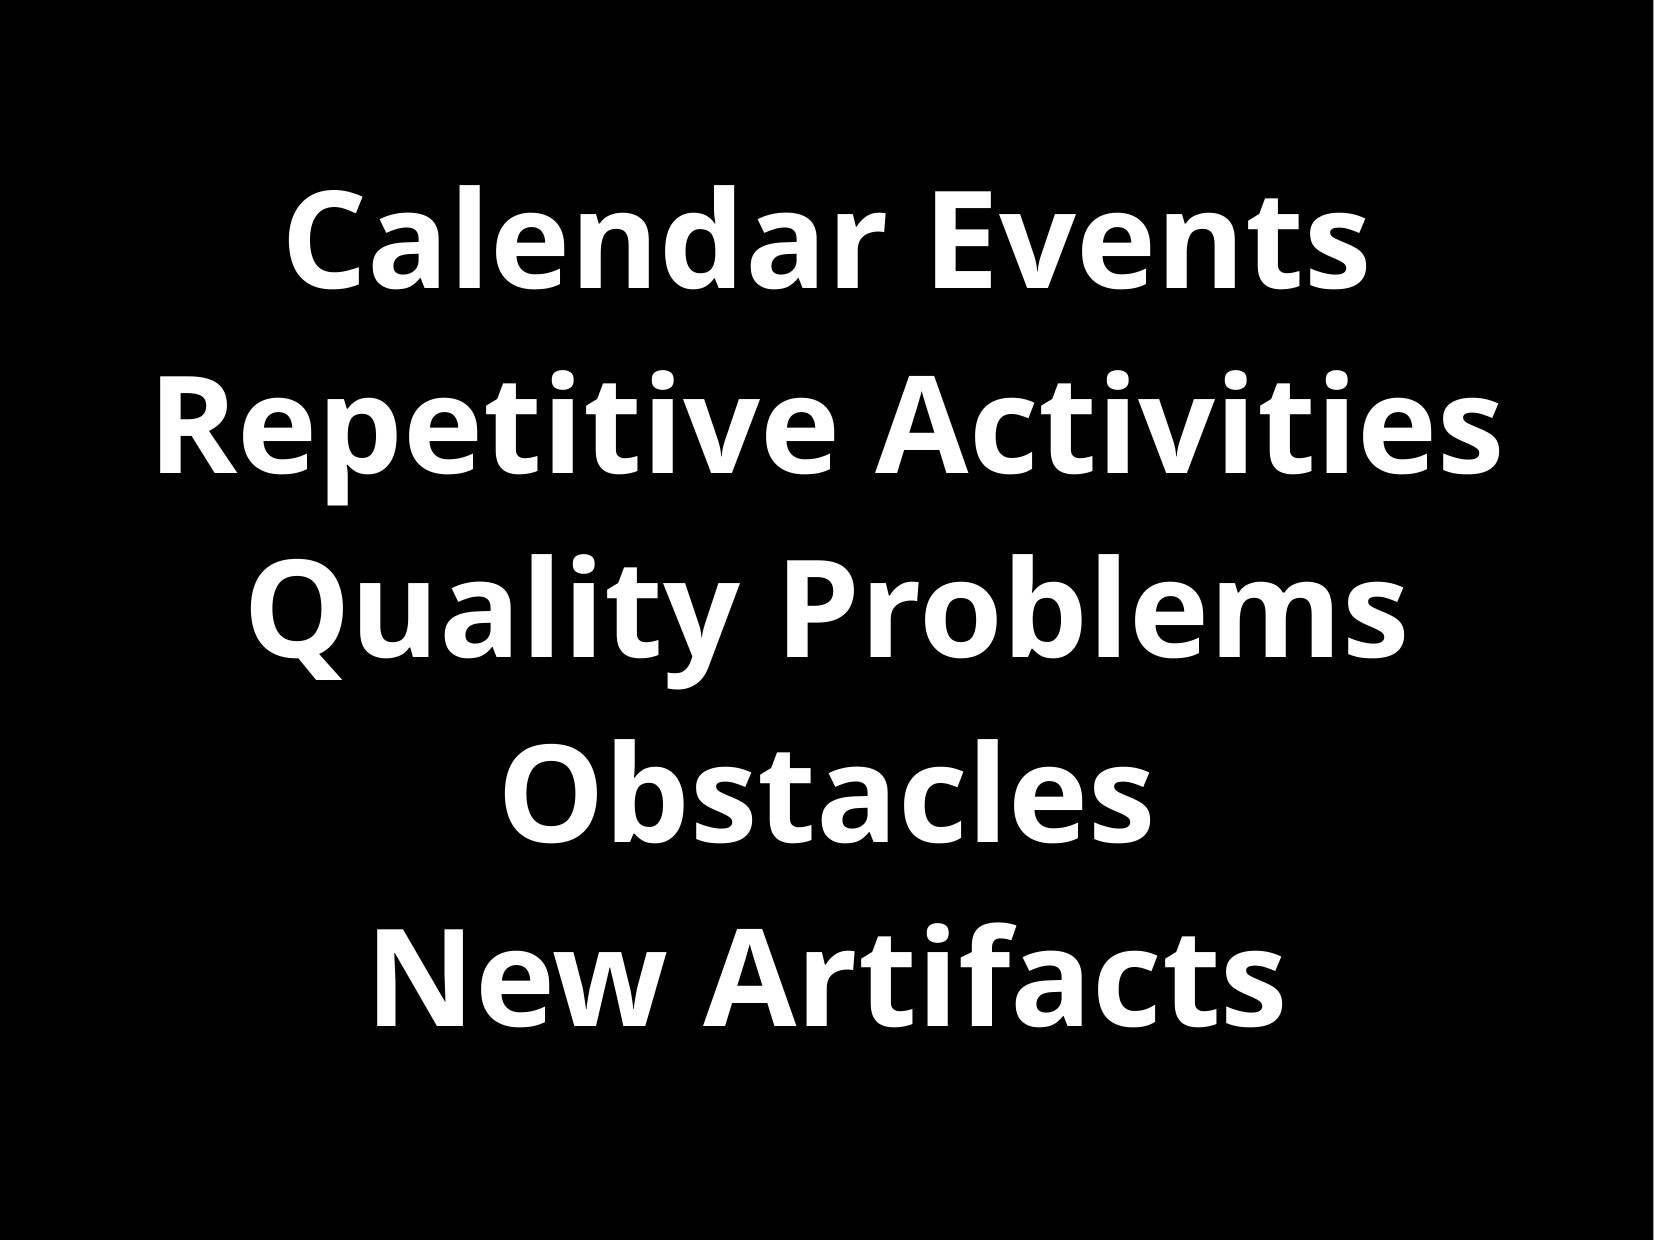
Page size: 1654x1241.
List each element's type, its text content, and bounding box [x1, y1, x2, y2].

title Calendar Events Repetitive Activities Quality Problems Obstacles New Artifacts [82, 59, 1571, 1152]
